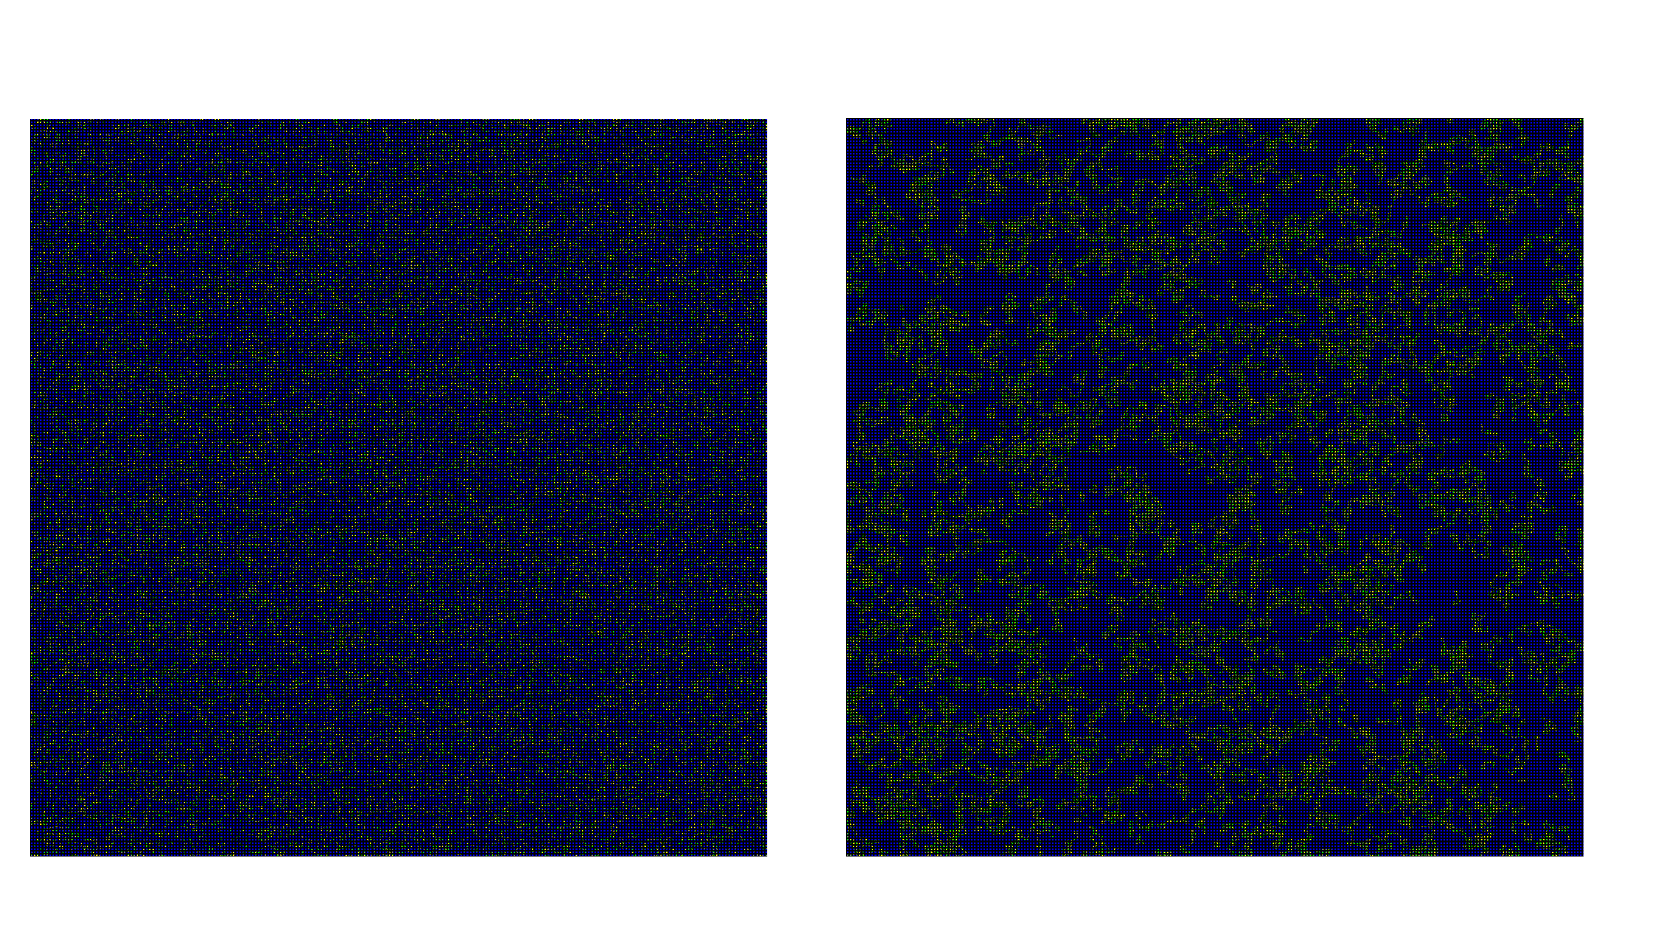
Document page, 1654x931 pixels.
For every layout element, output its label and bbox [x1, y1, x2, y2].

picture [30, 119, 768, 857]
picture [846, 118, 1584, 857]
